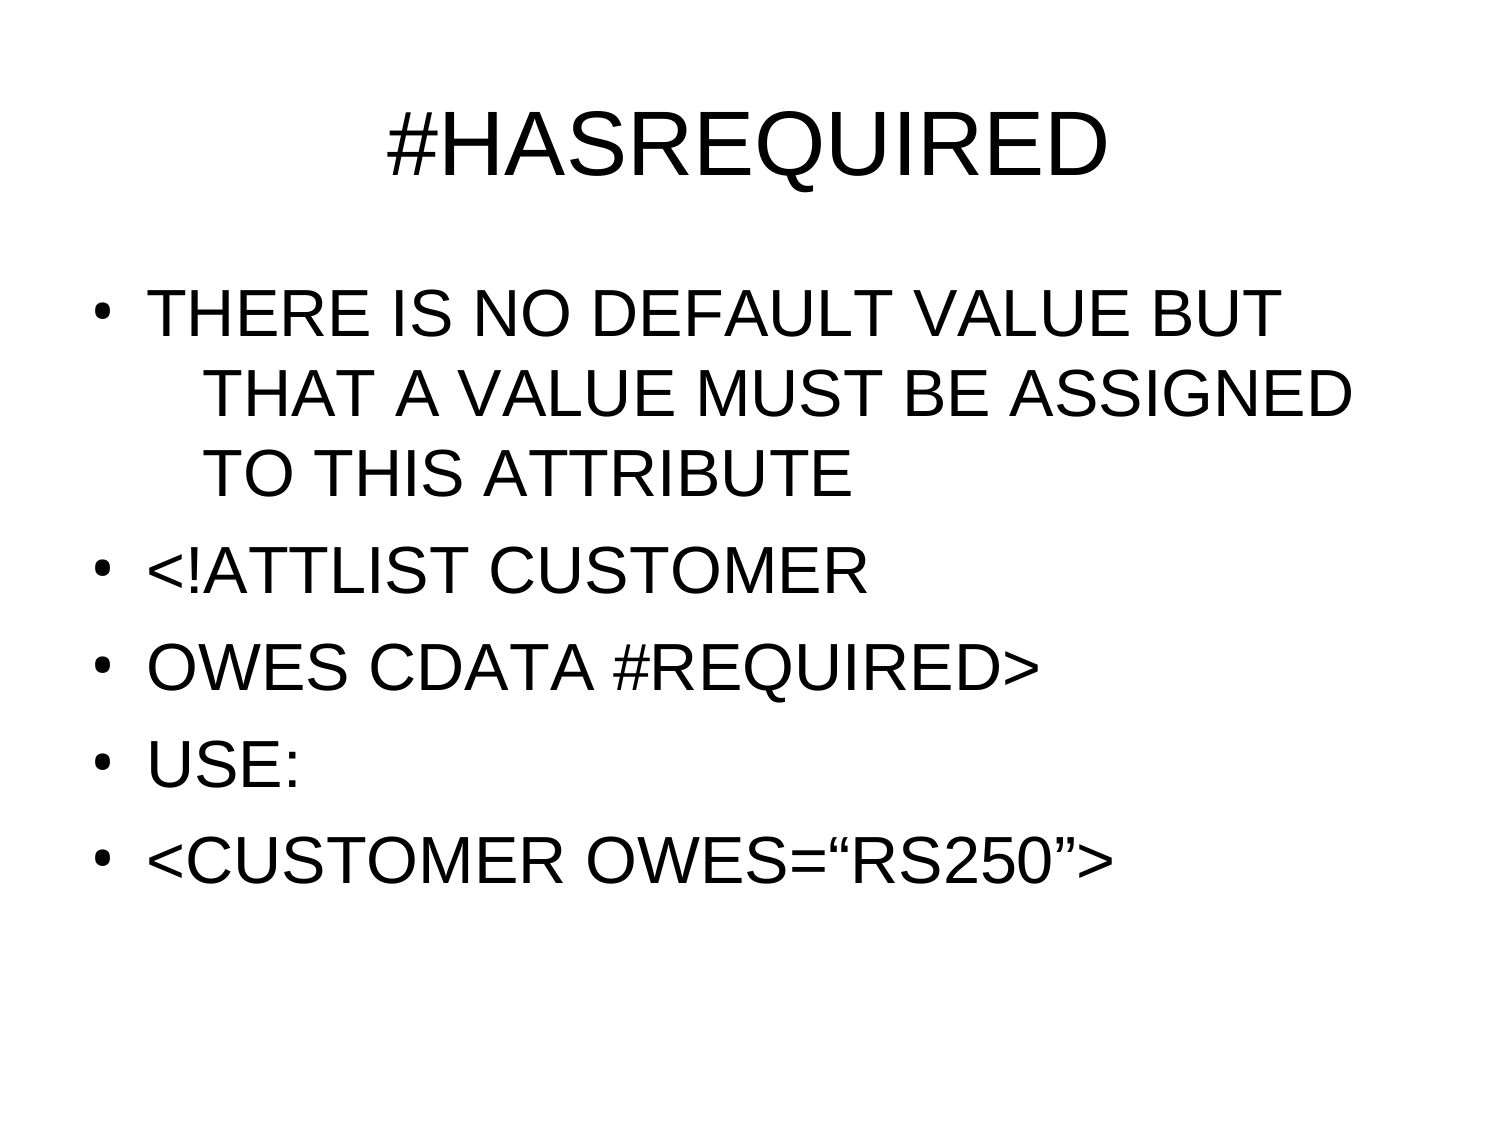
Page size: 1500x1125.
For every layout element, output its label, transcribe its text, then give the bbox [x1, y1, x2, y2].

list THERE IS NO DEFAULT VALUE BUT THAT A VALUE MUST BE ASSIGNED TO THIS ATTRIBUTE <!ATTLIST CUSTOMER OWES CDATA #REQUIRED> USE: <CUSTOMER OWES=“RS250”> [75, 262, 1426, 1005]
title #HASREQUIRED [75, 45, 1426, 233]
